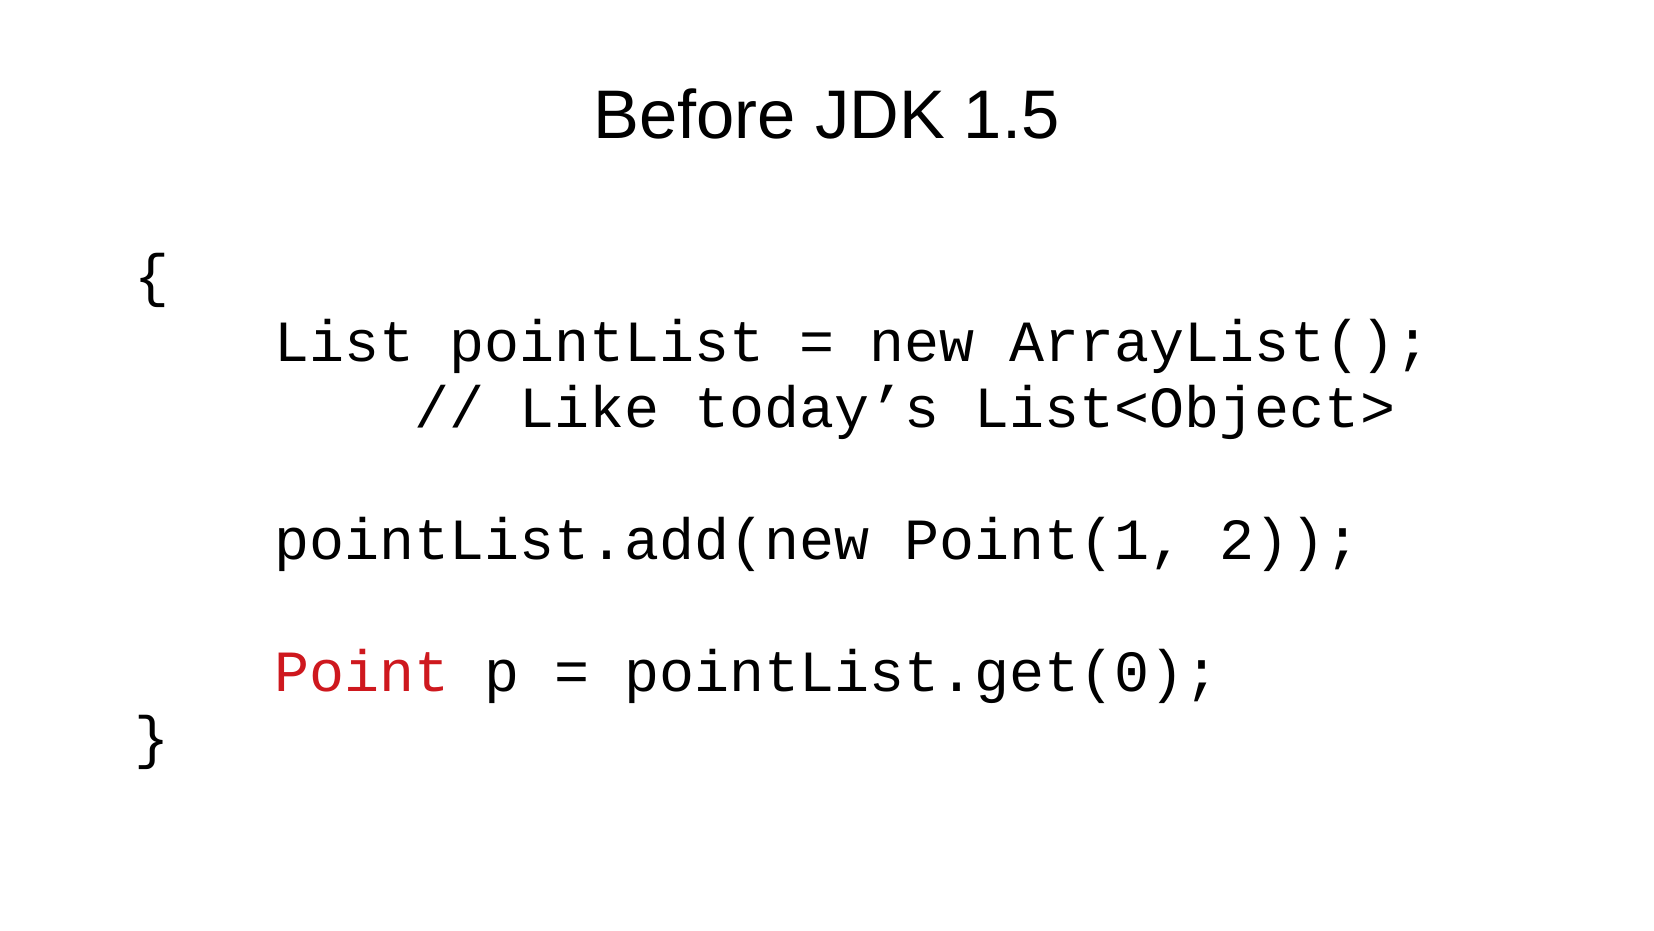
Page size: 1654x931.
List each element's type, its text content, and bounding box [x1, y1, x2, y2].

title Before JDK 1.5 [82, 37, 1571, 193]
text_box { List pointList = new ArrayList(); // Like today’s List<Object> pointList.add(new Point(1, 2)); Point p = pointList.get(0); } [105, 224, 1460, 798]
